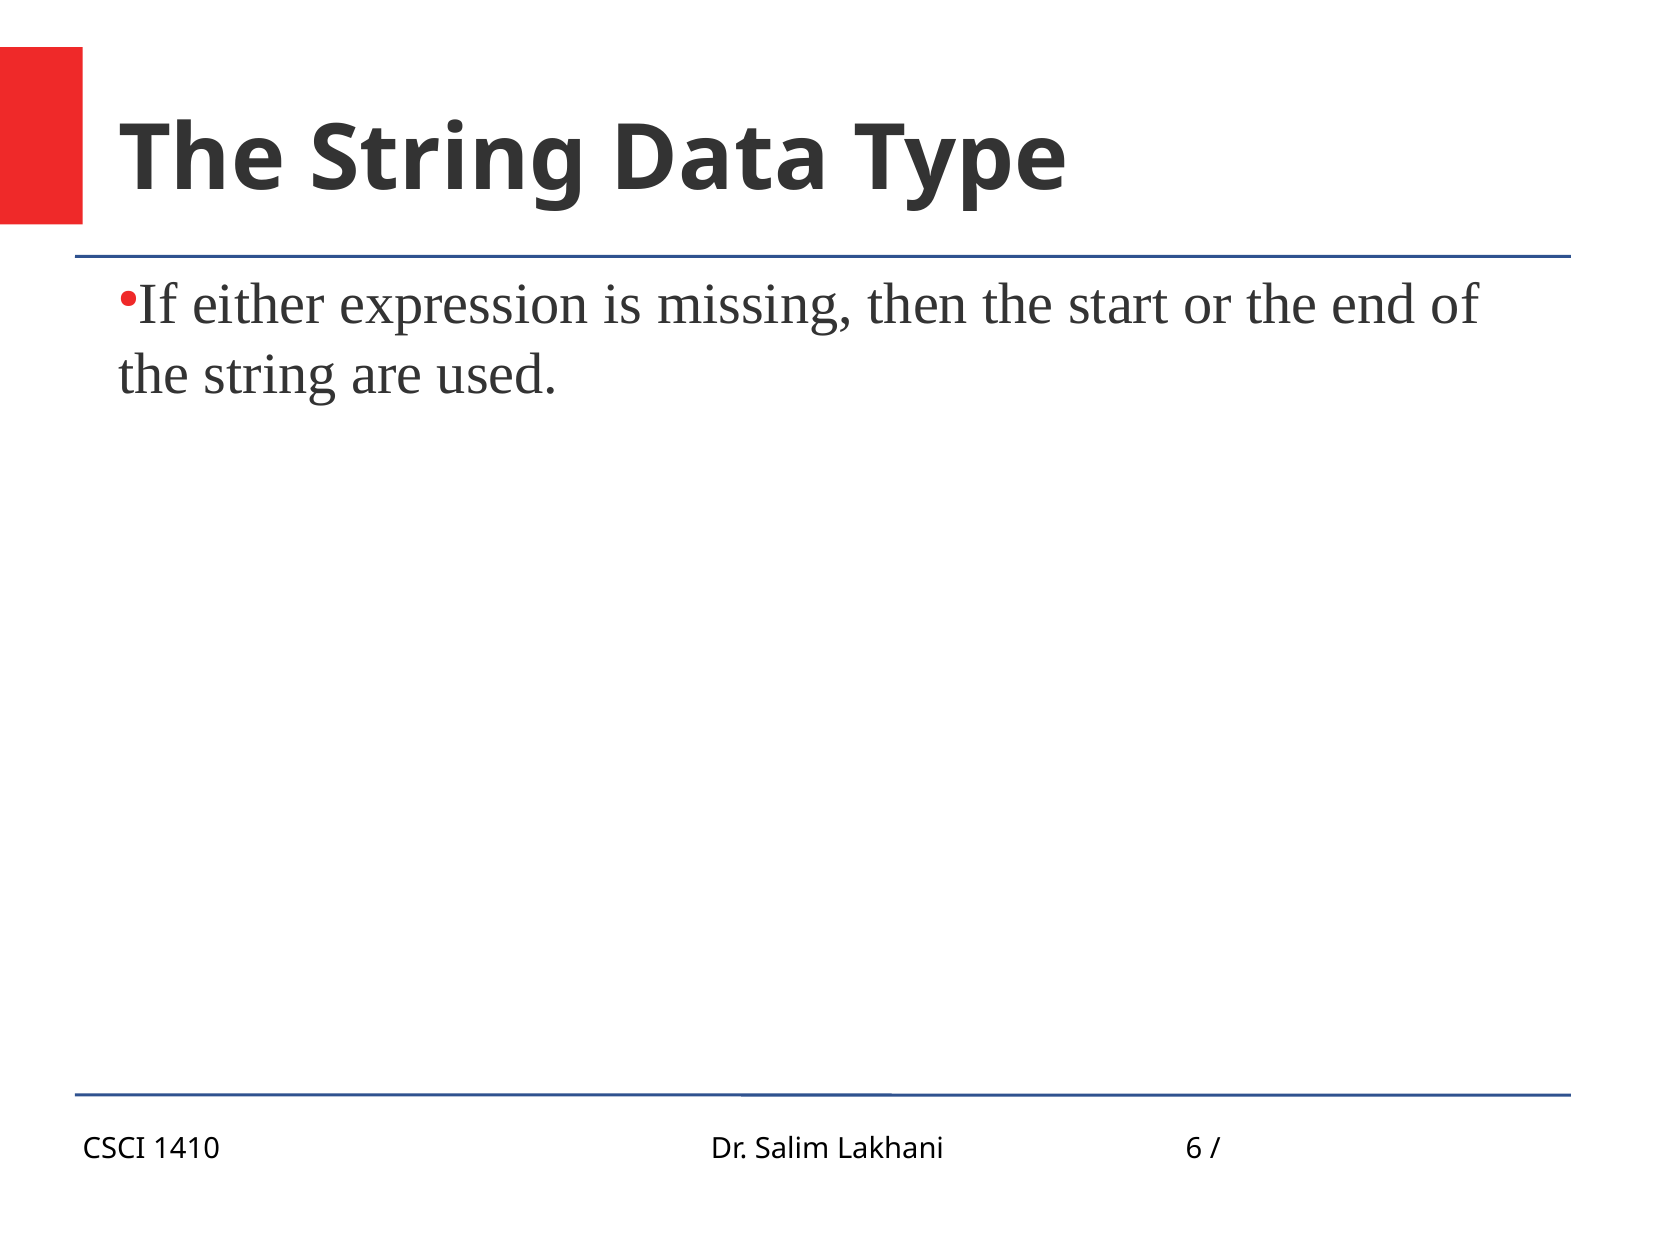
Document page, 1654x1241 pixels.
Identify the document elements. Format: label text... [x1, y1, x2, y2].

title The String Data Type [118, 49, 1571, 257]
text_box Dr. Salim Lakhani [565, 1129, 1090, 1216]
text_box / [1185, 1129, 1571, 1216]
text_box CSCI 1410 [82, 1129, 468, 1216]
list If either expression is missing, then the start or the end of the string are used. [118, 265, 1536, 1081]
